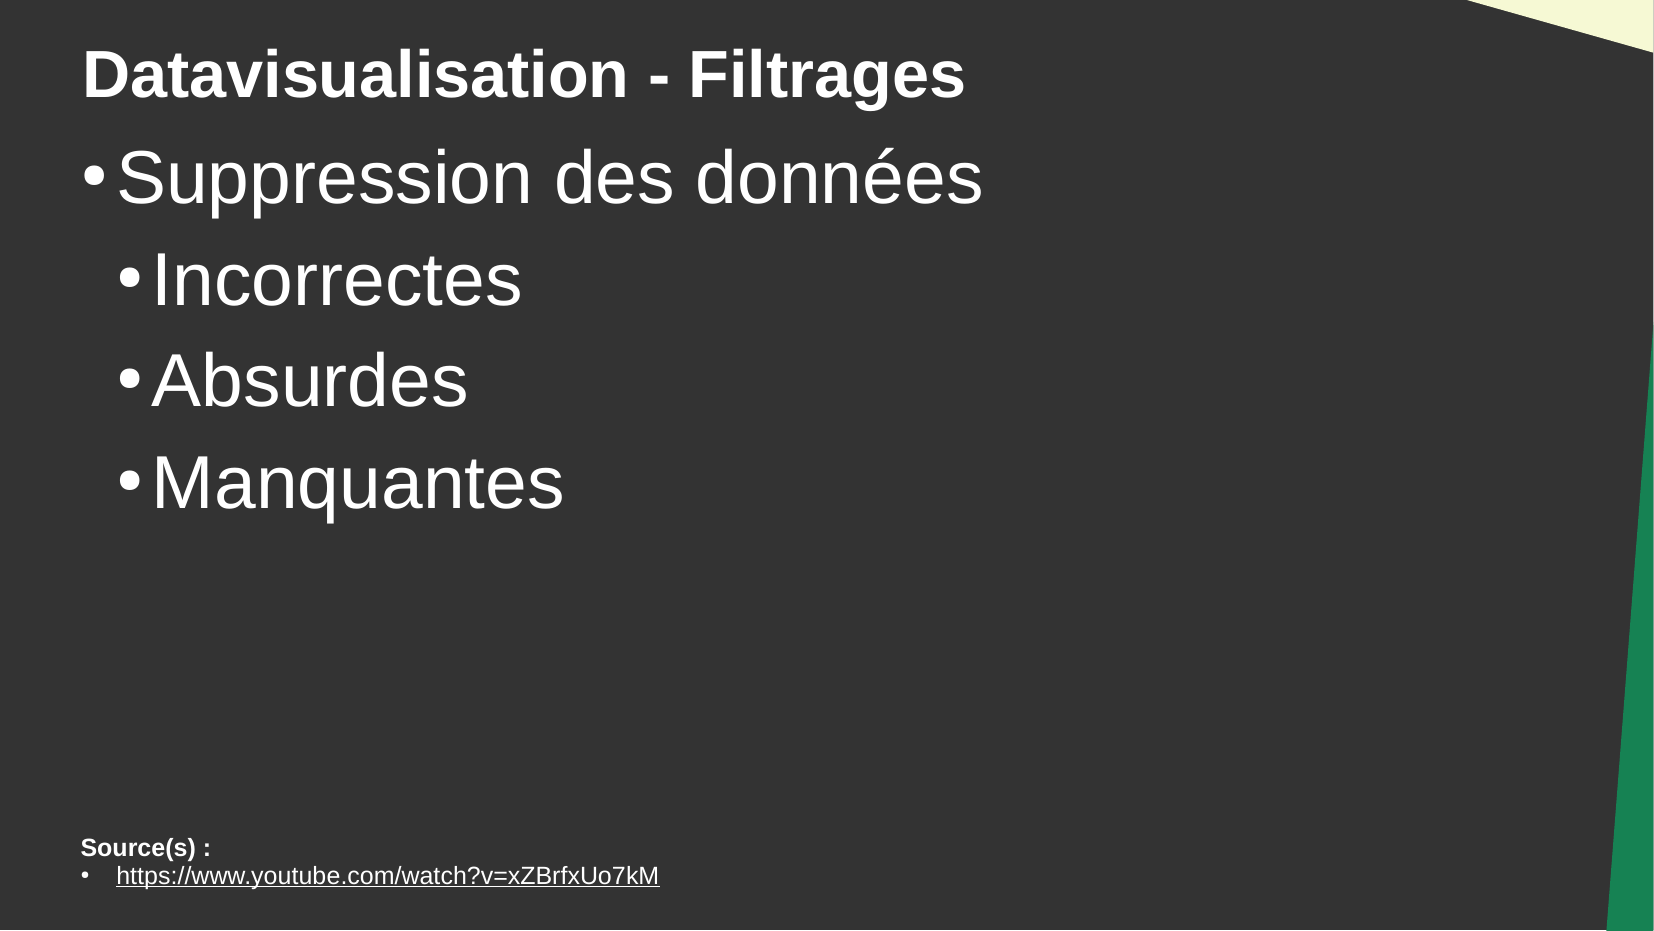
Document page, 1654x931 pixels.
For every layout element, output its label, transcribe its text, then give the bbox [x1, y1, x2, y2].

text_box [1606, 315, 1654, 931]
text_box [1466, 0, 1654, 53]
list Suppression des données Incorrectes Absurdes Manquantes [80, 135, 1560, 762]
title Datavisualisation - Filtrages [82, 37, 1571, 122]
text_box Source(s) : https://www.youtube.com/watch?v=xZBrfxUo7kM [65, 826, 1483, 926]
